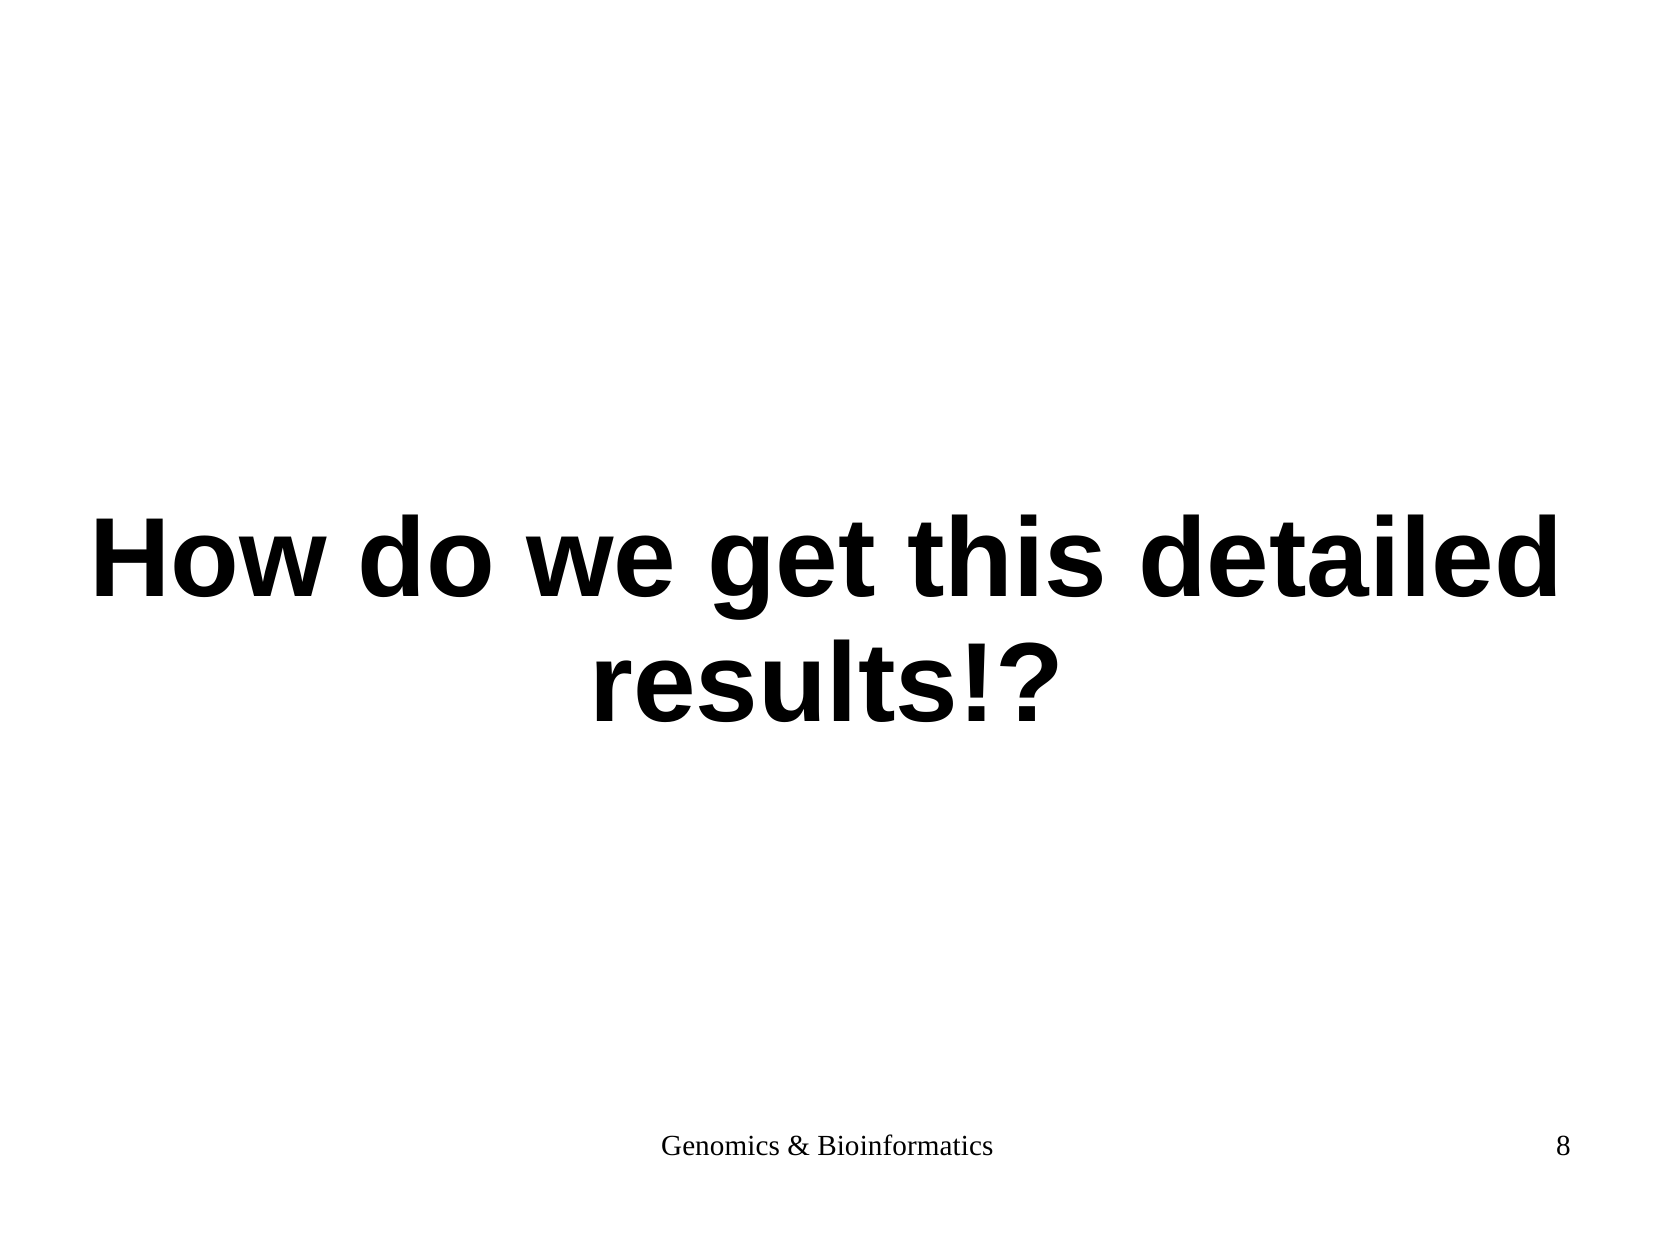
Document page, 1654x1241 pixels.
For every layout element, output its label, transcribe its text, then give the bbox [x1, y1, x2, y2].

text_box How do we get this detailed results!? [54, 487, 1600, 754]
